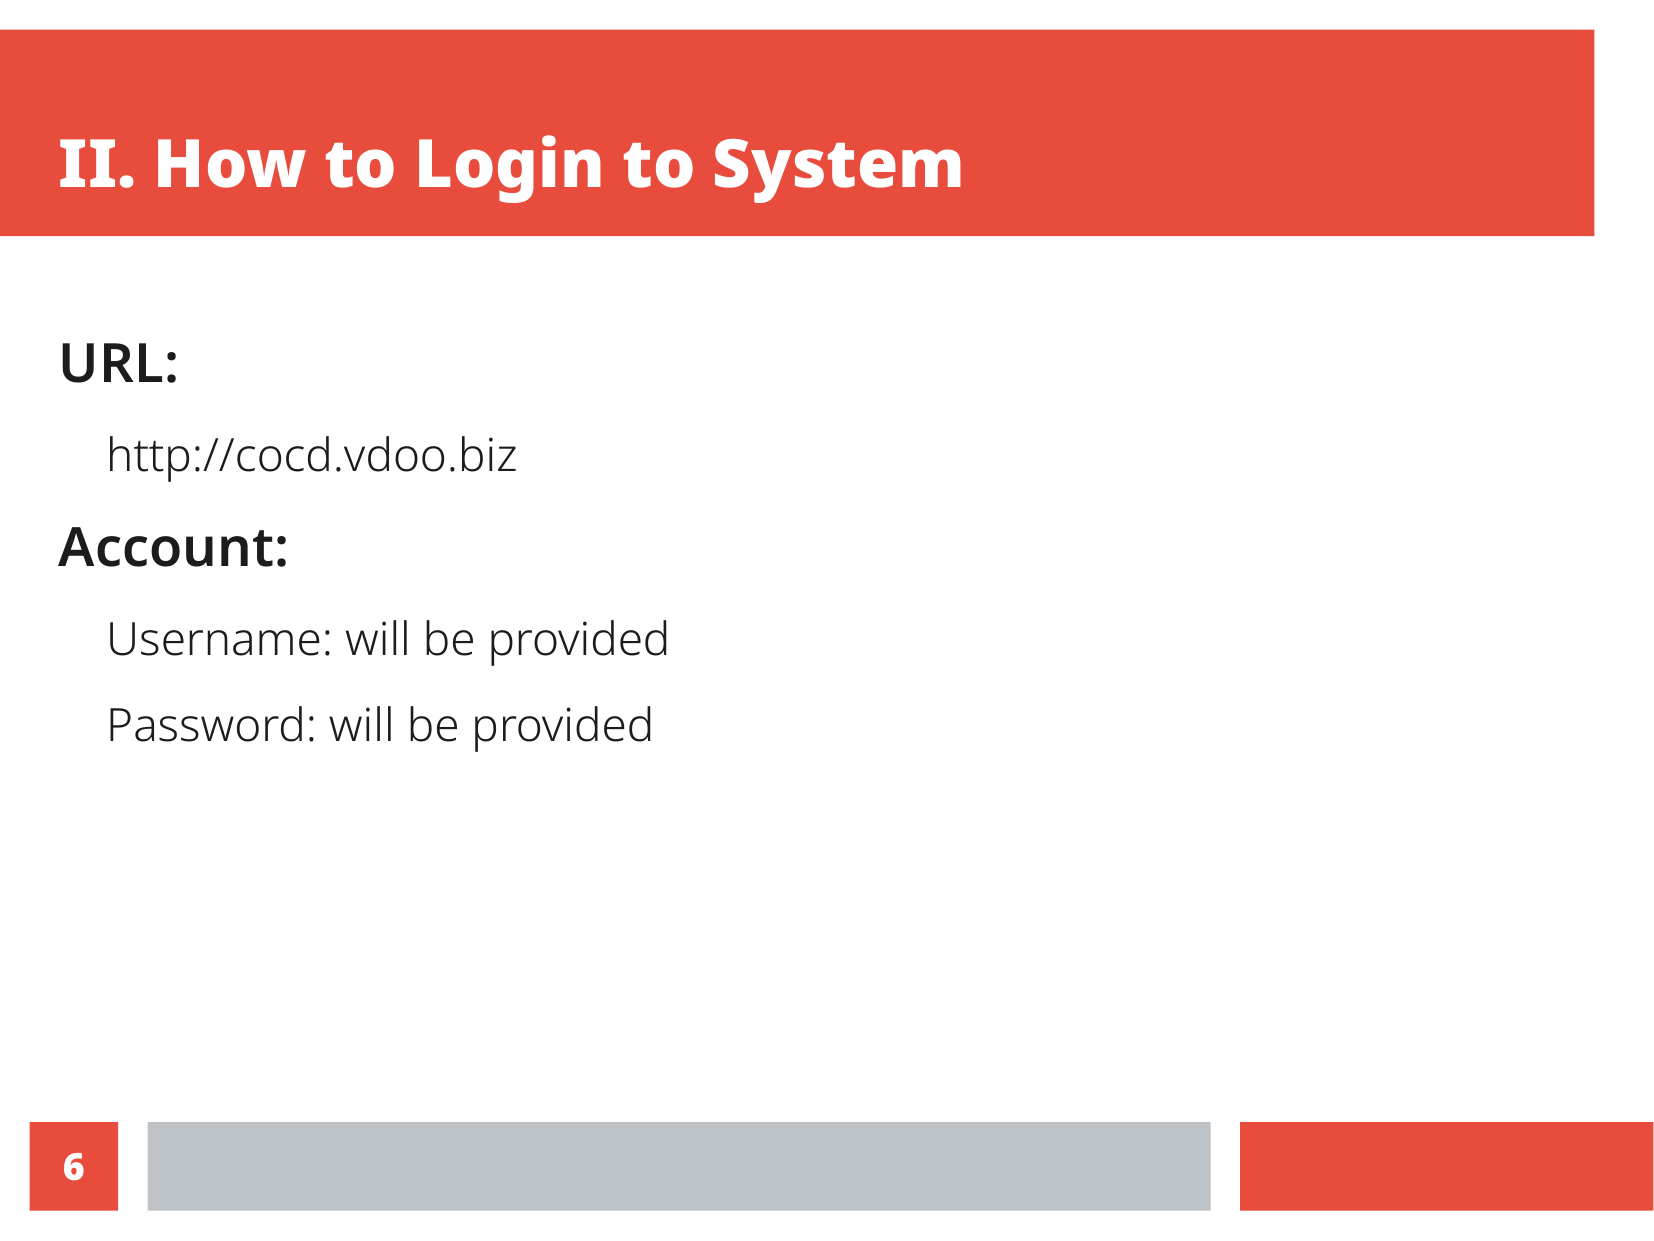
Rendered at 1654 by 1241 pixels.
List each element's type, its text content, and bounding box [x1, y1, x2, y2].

list URL: http://cocd.vdoo.biz Account: Username: will be provided Password: will be provided [59, 324, 1565, 1093]
title II. How to Login to System [59, 59, 1595, 207]
